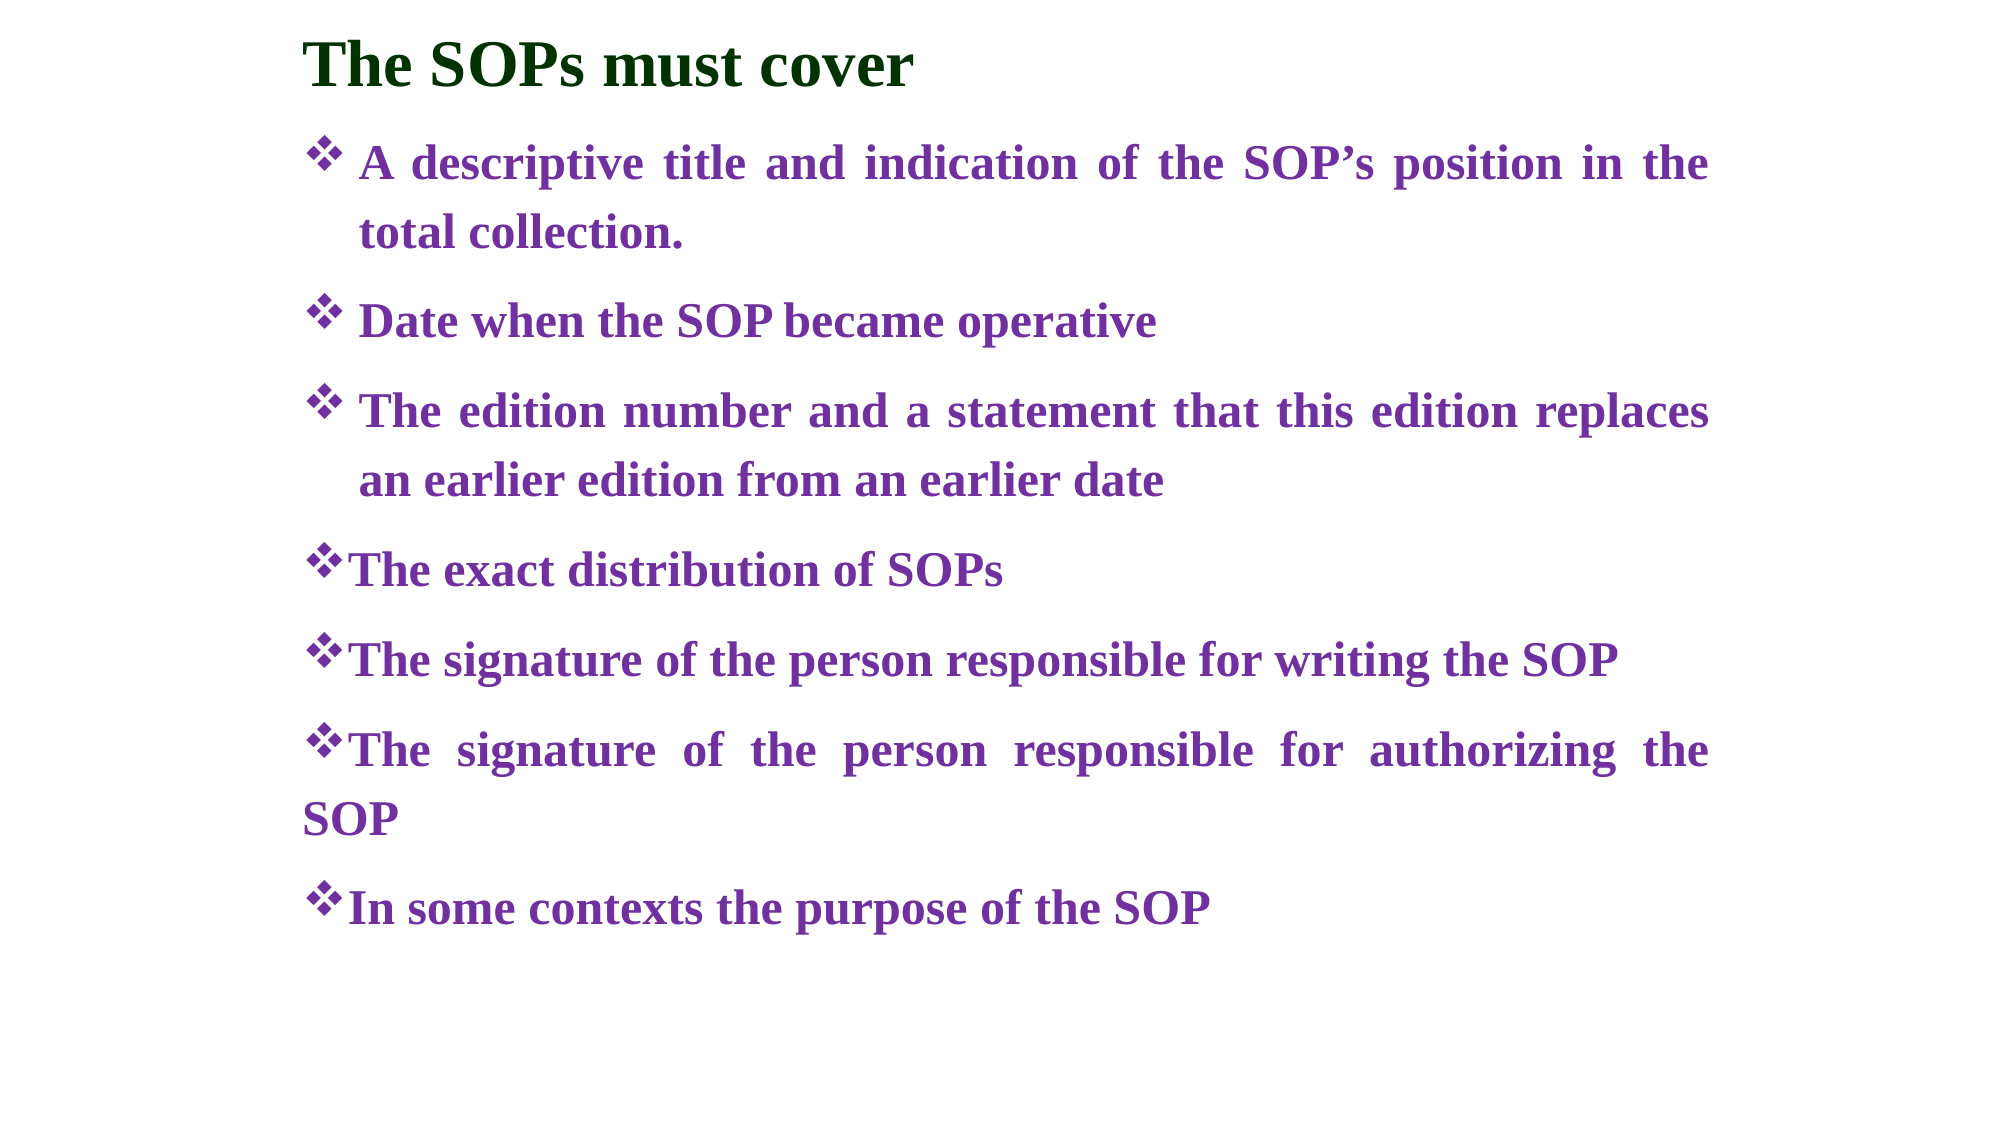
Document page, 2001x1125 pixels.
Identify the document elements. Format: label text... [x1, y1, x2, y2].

text_box The SOPs must cover A descriptive title and indication of the SOP’s position in the total collection. Date when the SOP became operative The edition number and a statement that this edition replaces an earlier edition from an earlier date The exact distribution of SOPs The signature of the person responsible for writing the SOP The signature of the person responsible for authorizing the SOP In some contexts the purpose of the SOP [287, 0, 1725, 1114]
